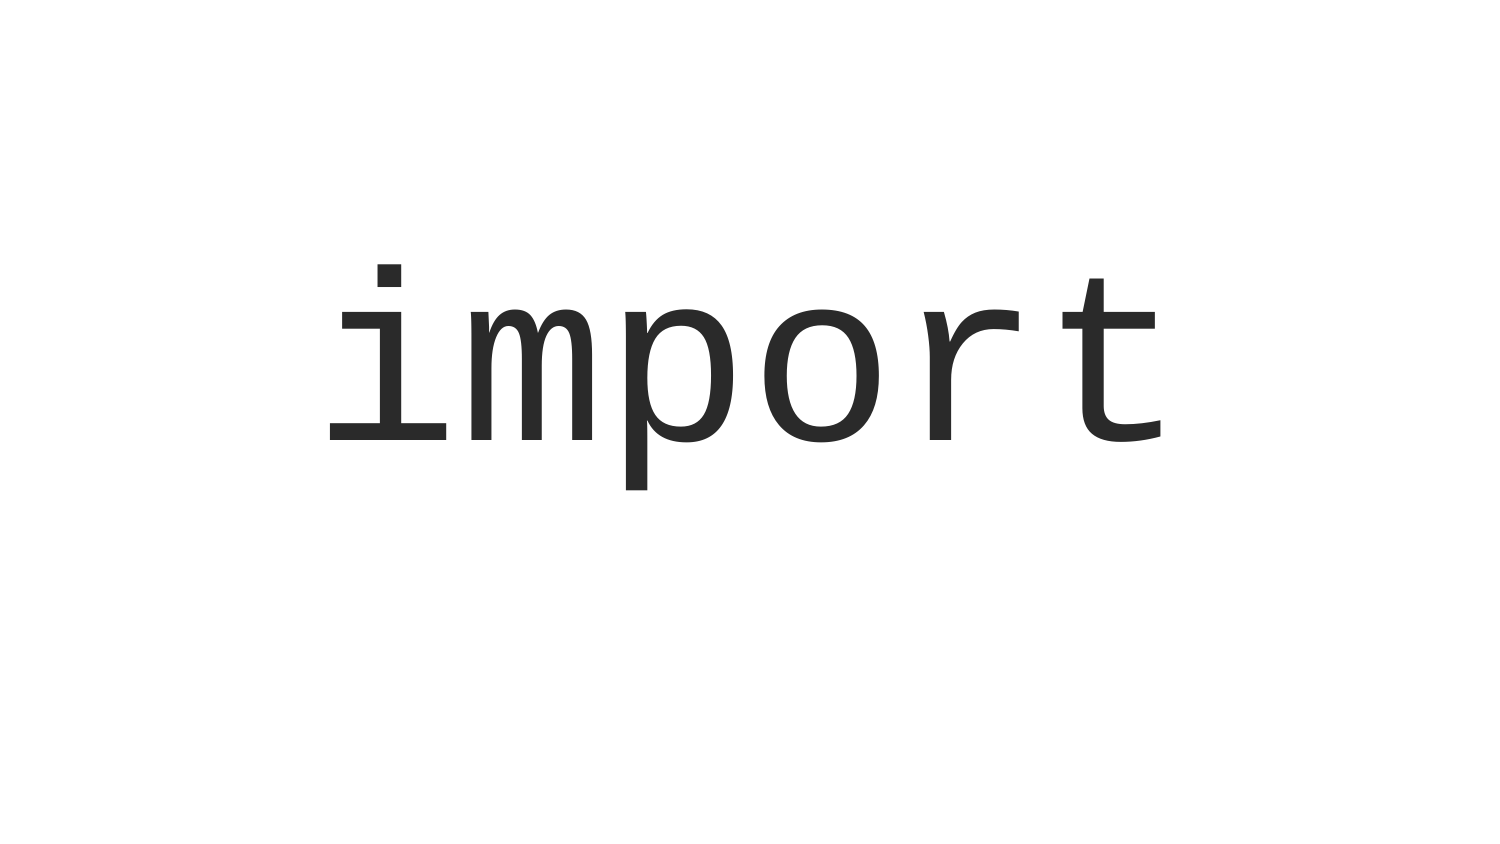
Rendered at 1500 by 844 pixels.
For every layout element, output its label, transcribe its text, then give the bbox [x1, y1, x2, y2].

title import [51, 181, 1449, 504]
